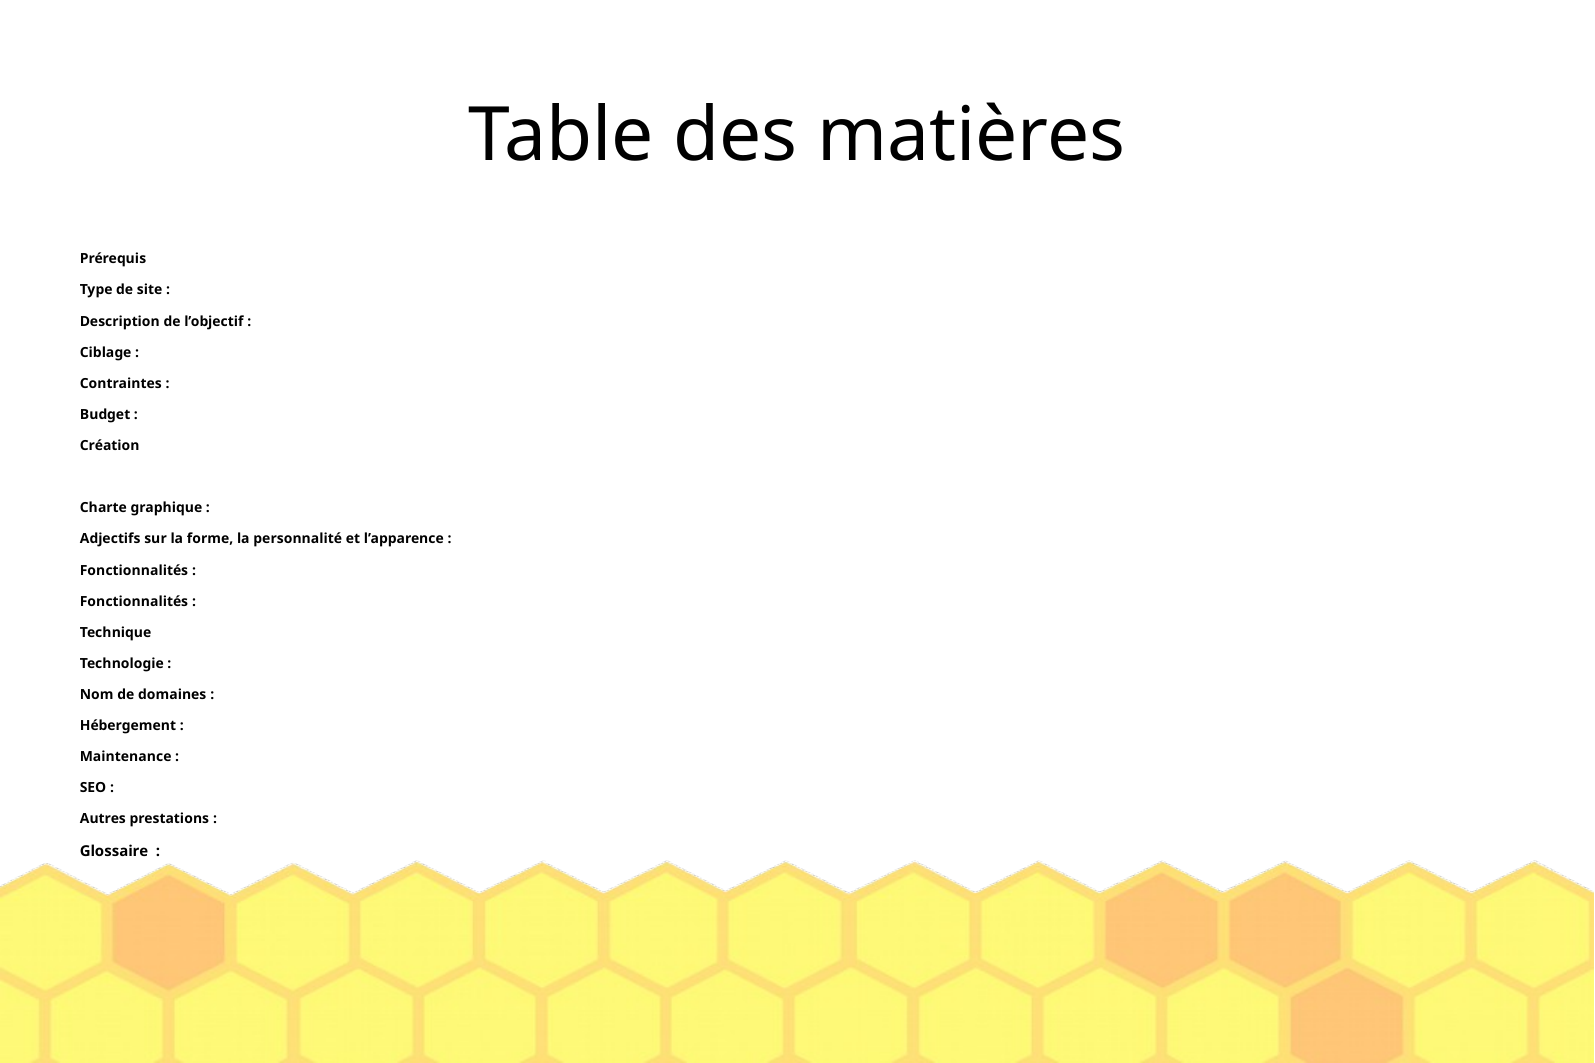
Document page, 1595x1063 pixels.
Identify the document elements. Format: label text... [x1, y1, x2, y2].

list Prérequis Type de site : Description de l’objectif : Ciblage : Contraintes : Budget : Création Charte graphique : Adjectifs sur la forme, la personnalité et l’apparence : Fonctionnalités : Fonctionnalités : Technique Technologie : Nom de domaines : Hébergement : Maintenance : SEO : Autres prestations : Glossaire : [79, 248, 1515, 866]
picture [0, 858, 1594, 1063]
title Table des matières [79, 42, 1515, 220]
